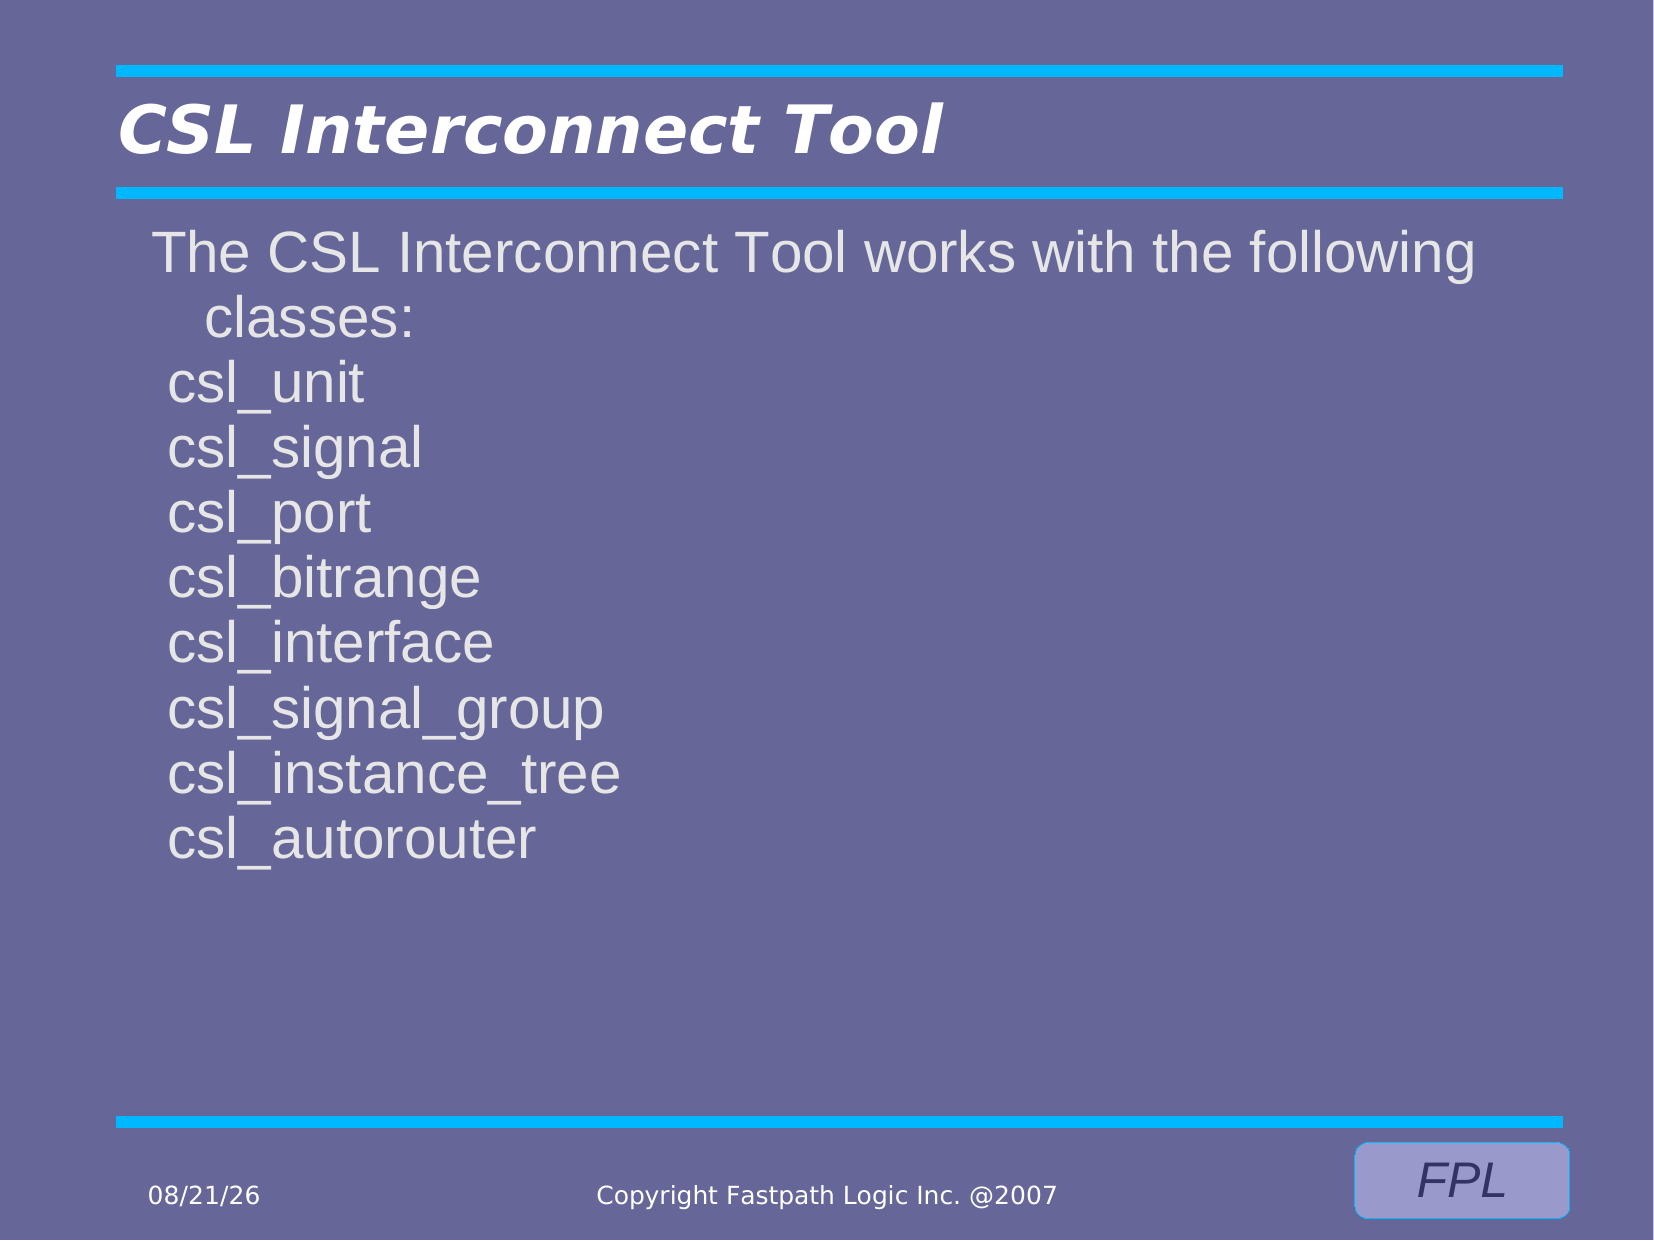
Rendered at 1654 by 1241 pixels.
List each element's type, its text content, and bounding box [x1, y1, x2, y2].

title CSL Interconnect Tool [118, 41, 1531, 219]
list The CSL Interconnect Tool works with the following classes: csl_unit csl_signal csl_port csl_bitrange csl_interface csl_signal_group csl_instance_tree csl_autorouter [121, 220, 1561, 1133]
